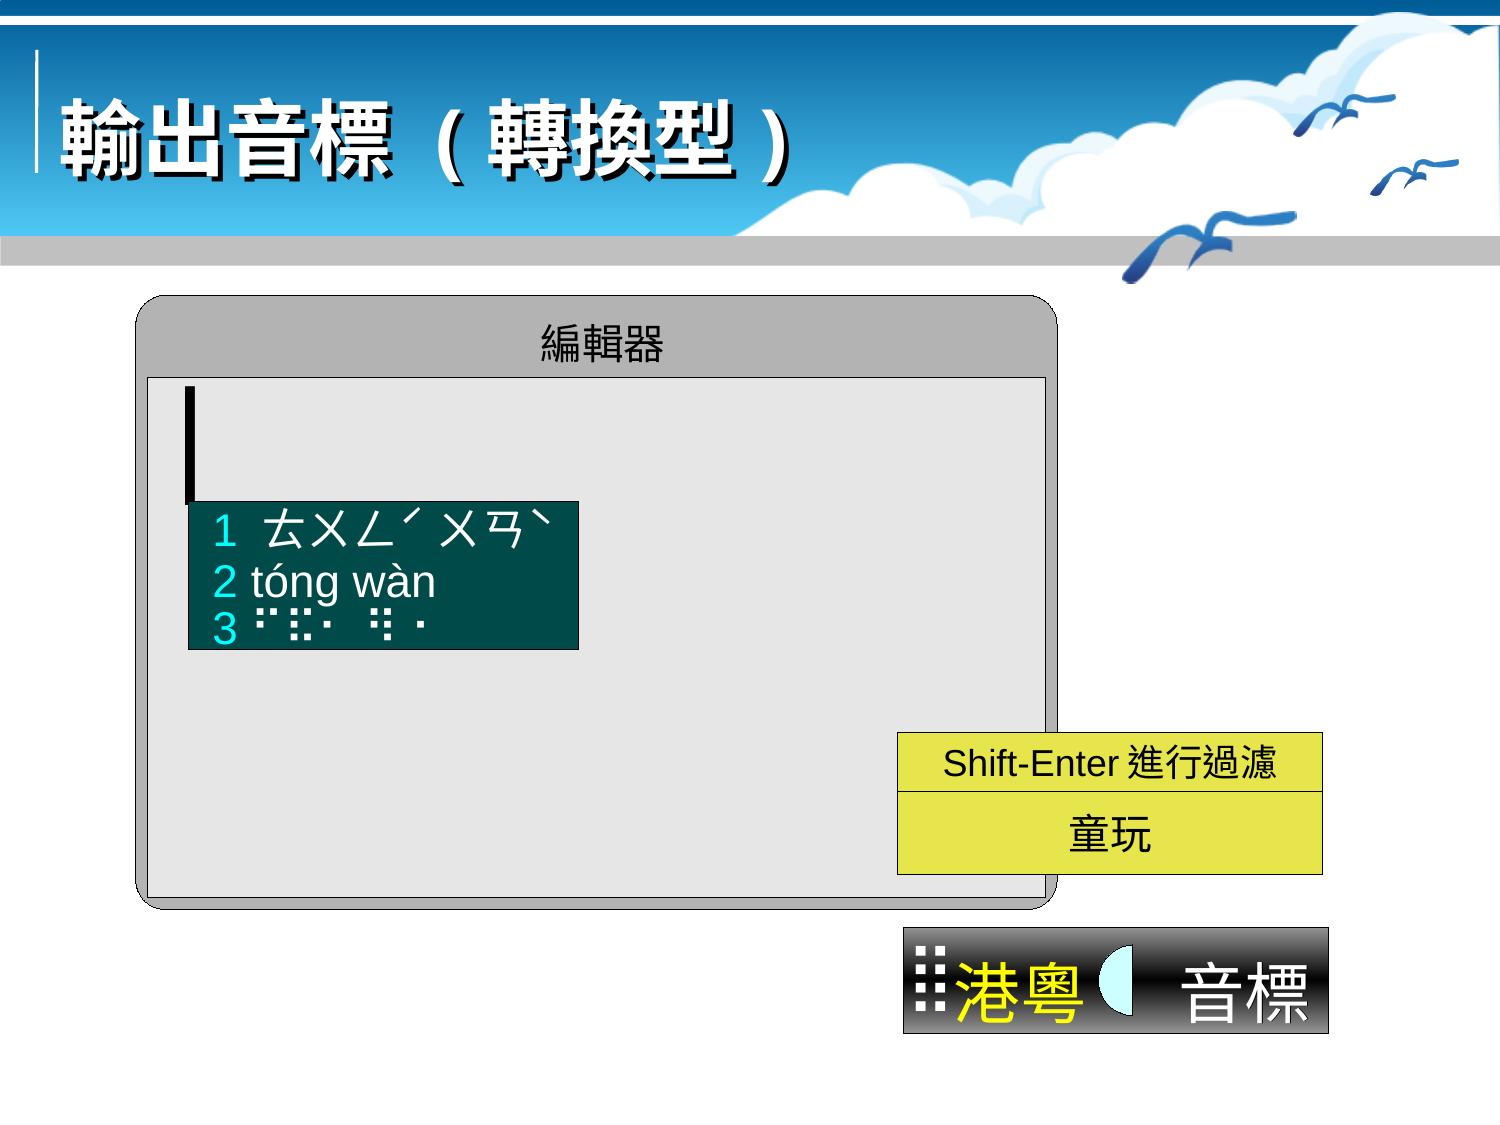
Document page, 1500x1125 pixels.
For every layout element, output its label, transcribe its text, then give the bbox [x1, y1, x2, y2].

text_box Shift-Enter進行過濾 [897, 732, 1323, 792]
text_box ▏ [171, 389, 632, 553]
picture [730, 12, 1500, 284]
text_box 1 ㄊㄨㄥˊ ㄨㄢˋ 2 tóng wàn 3 ⠋⠯⠂ ⠻⠐ [188, 501, 579, 650]
text_box 童玩 [897, 792, 1323, 875]
text_box [903, 927, 1329, 1034]
text_box 音標 [1163, 938, 1329, 1021]
text_box [1098, 944, 1133, 1016]
text_box 港粵 [938, 938, 1140, 1028]
text_box 編輯器 [525, 307, 691, 384]
text_box [135, 295, 1058, 910]
title 輸出音標 (轉換型) [59, 86, 1465, 186]
text_box ⣿ [891, 933, 963, 1026]
